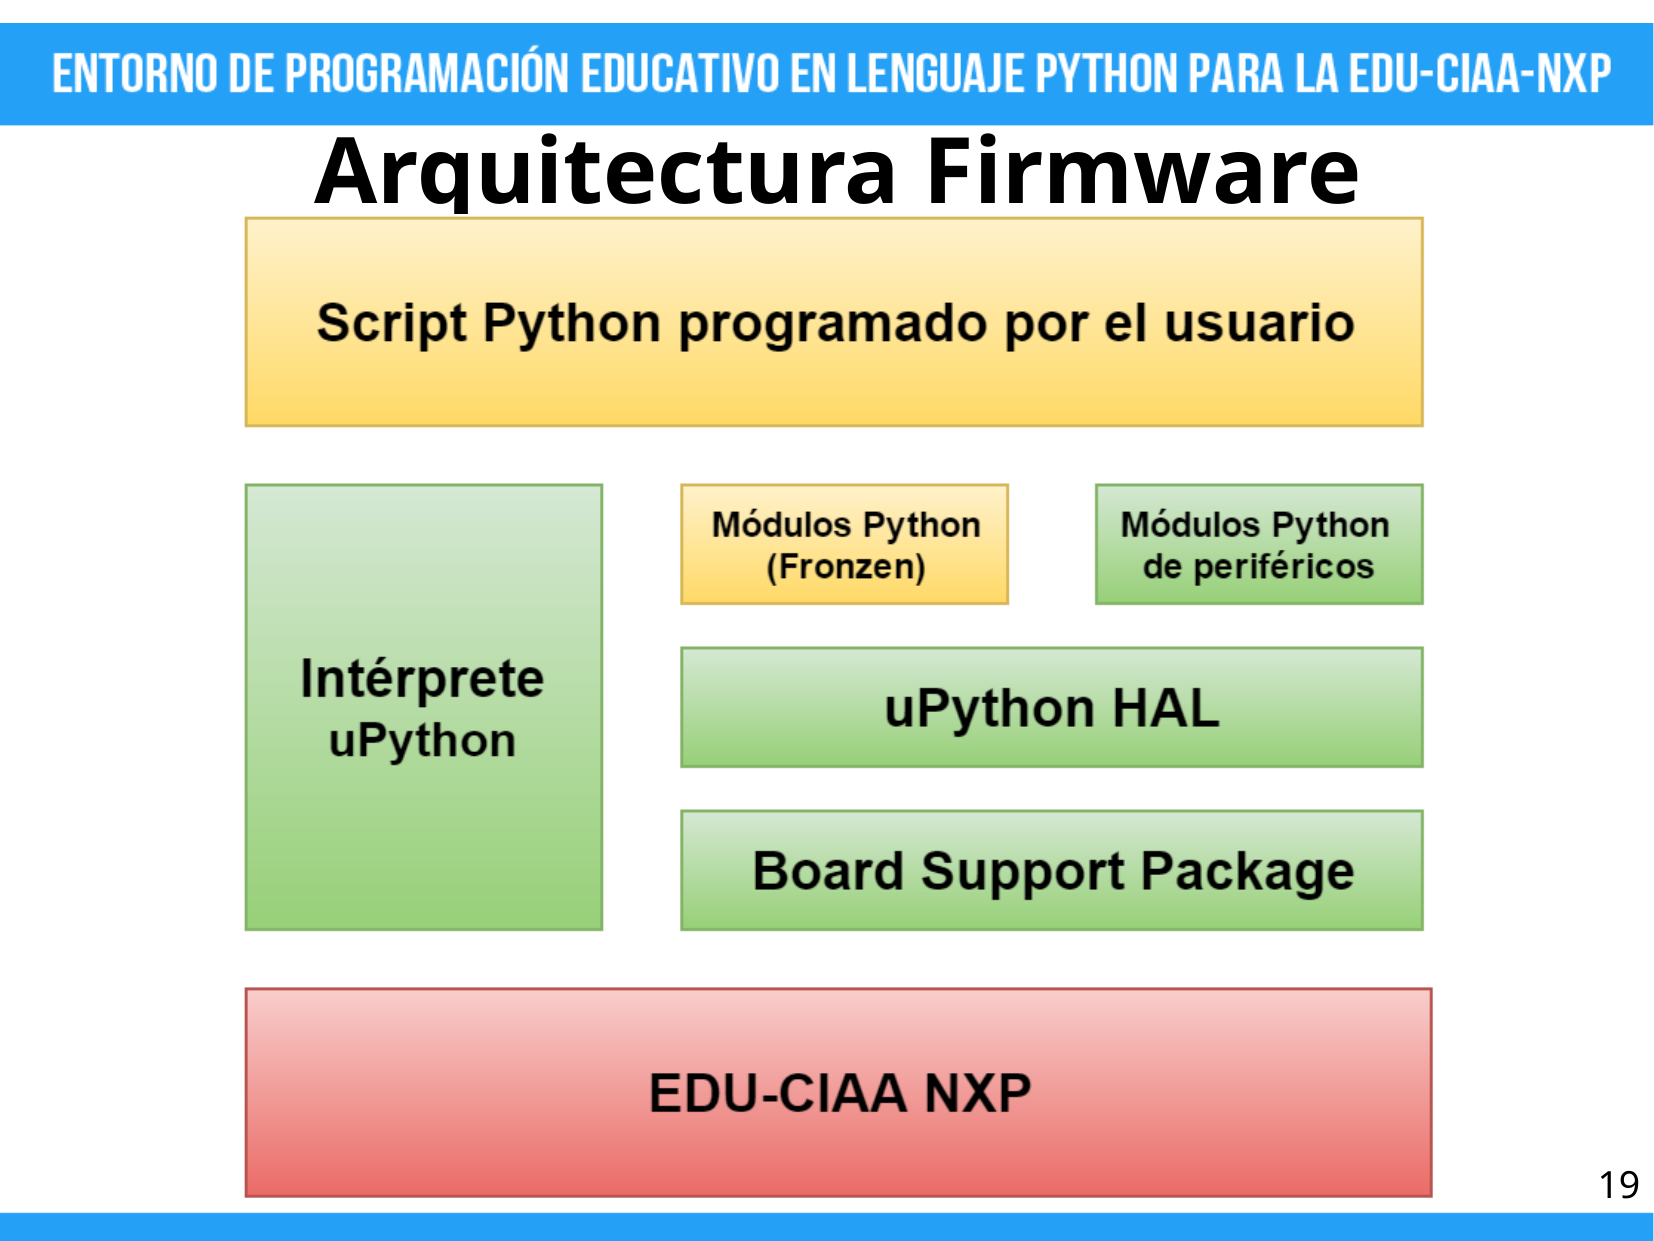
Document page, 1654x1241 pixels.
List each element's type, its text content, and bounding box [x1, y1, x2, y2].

title Arquitectura Firmware [94, 64, 1583, 272]
text_box 19 [1582, 1151, 1654, 1241]
picture [0, 23, 1654, 1241]
